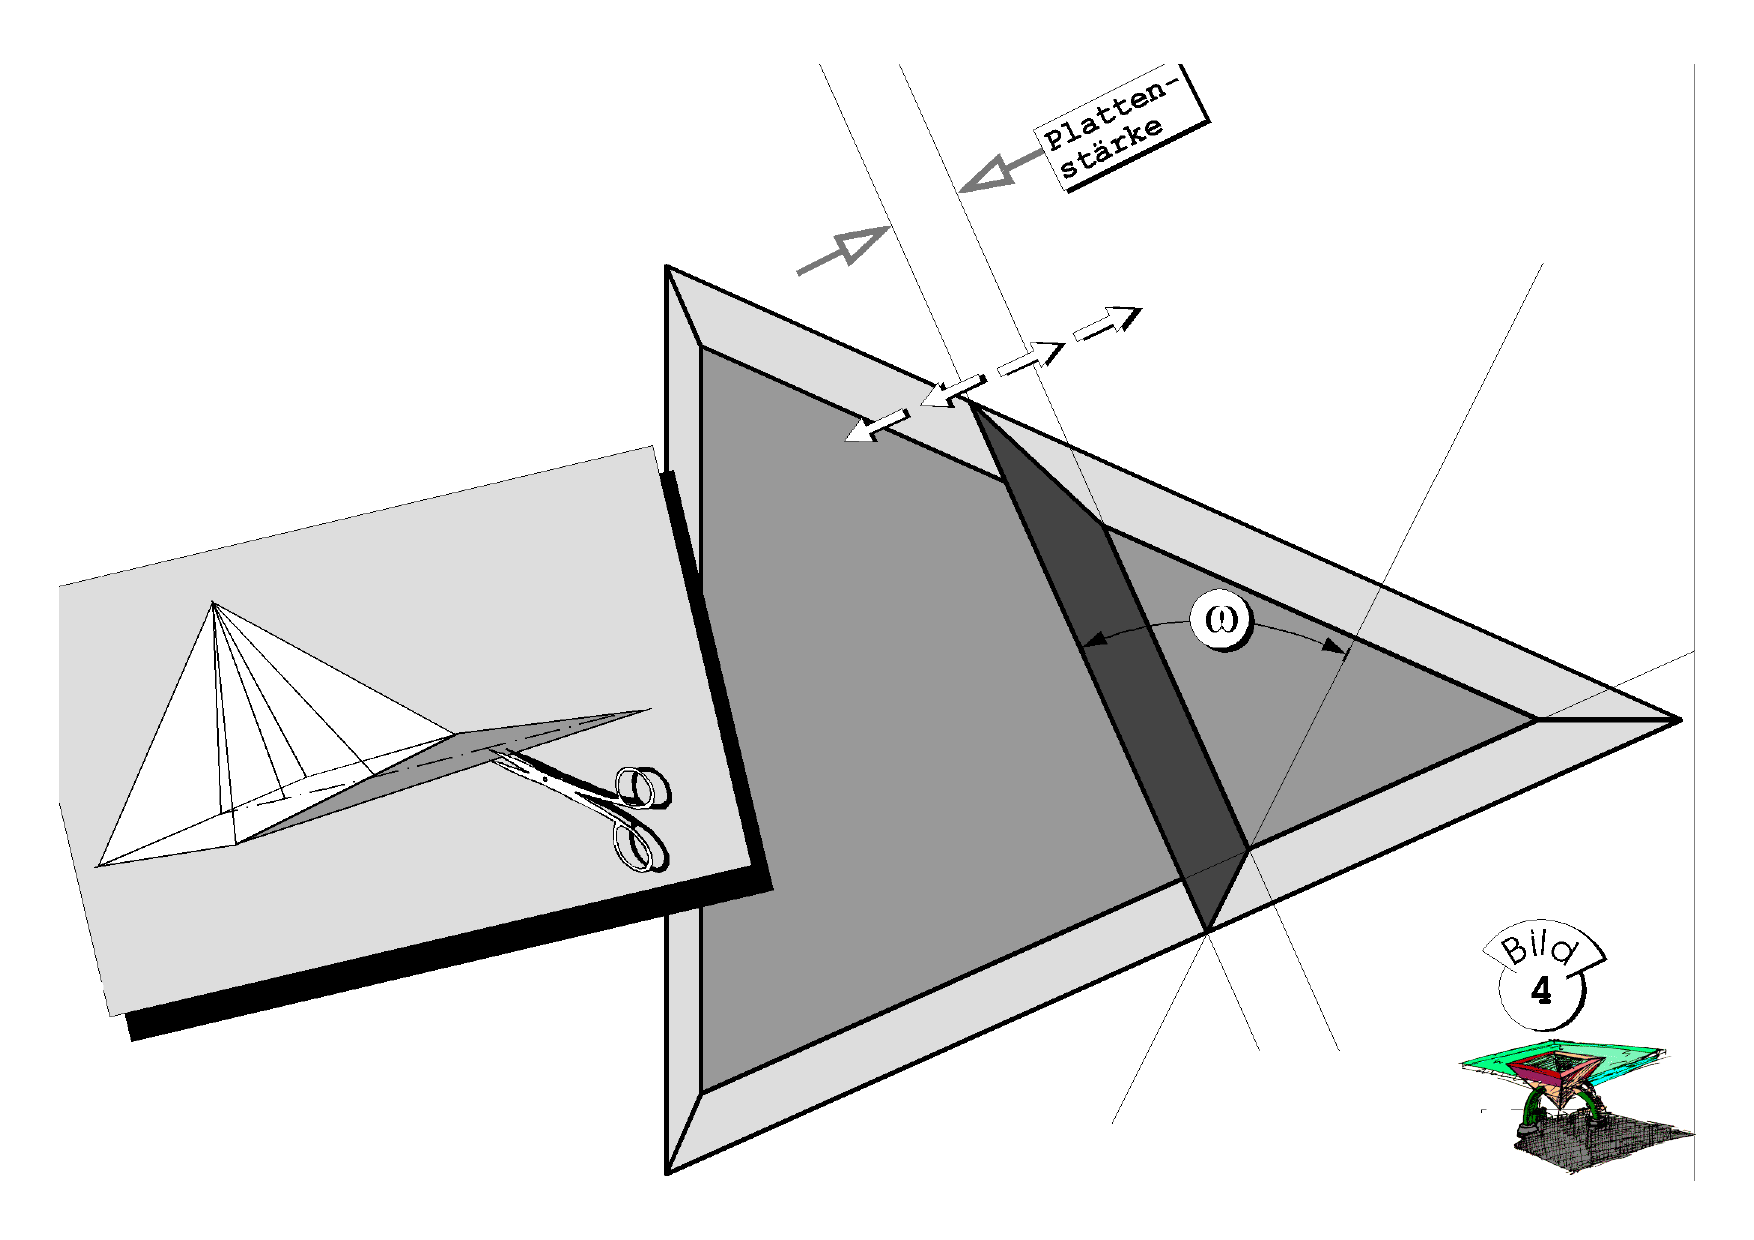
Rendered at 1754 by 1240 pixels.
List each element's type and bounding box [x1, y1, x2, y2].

picture [59, 64, 1696, 1181]
